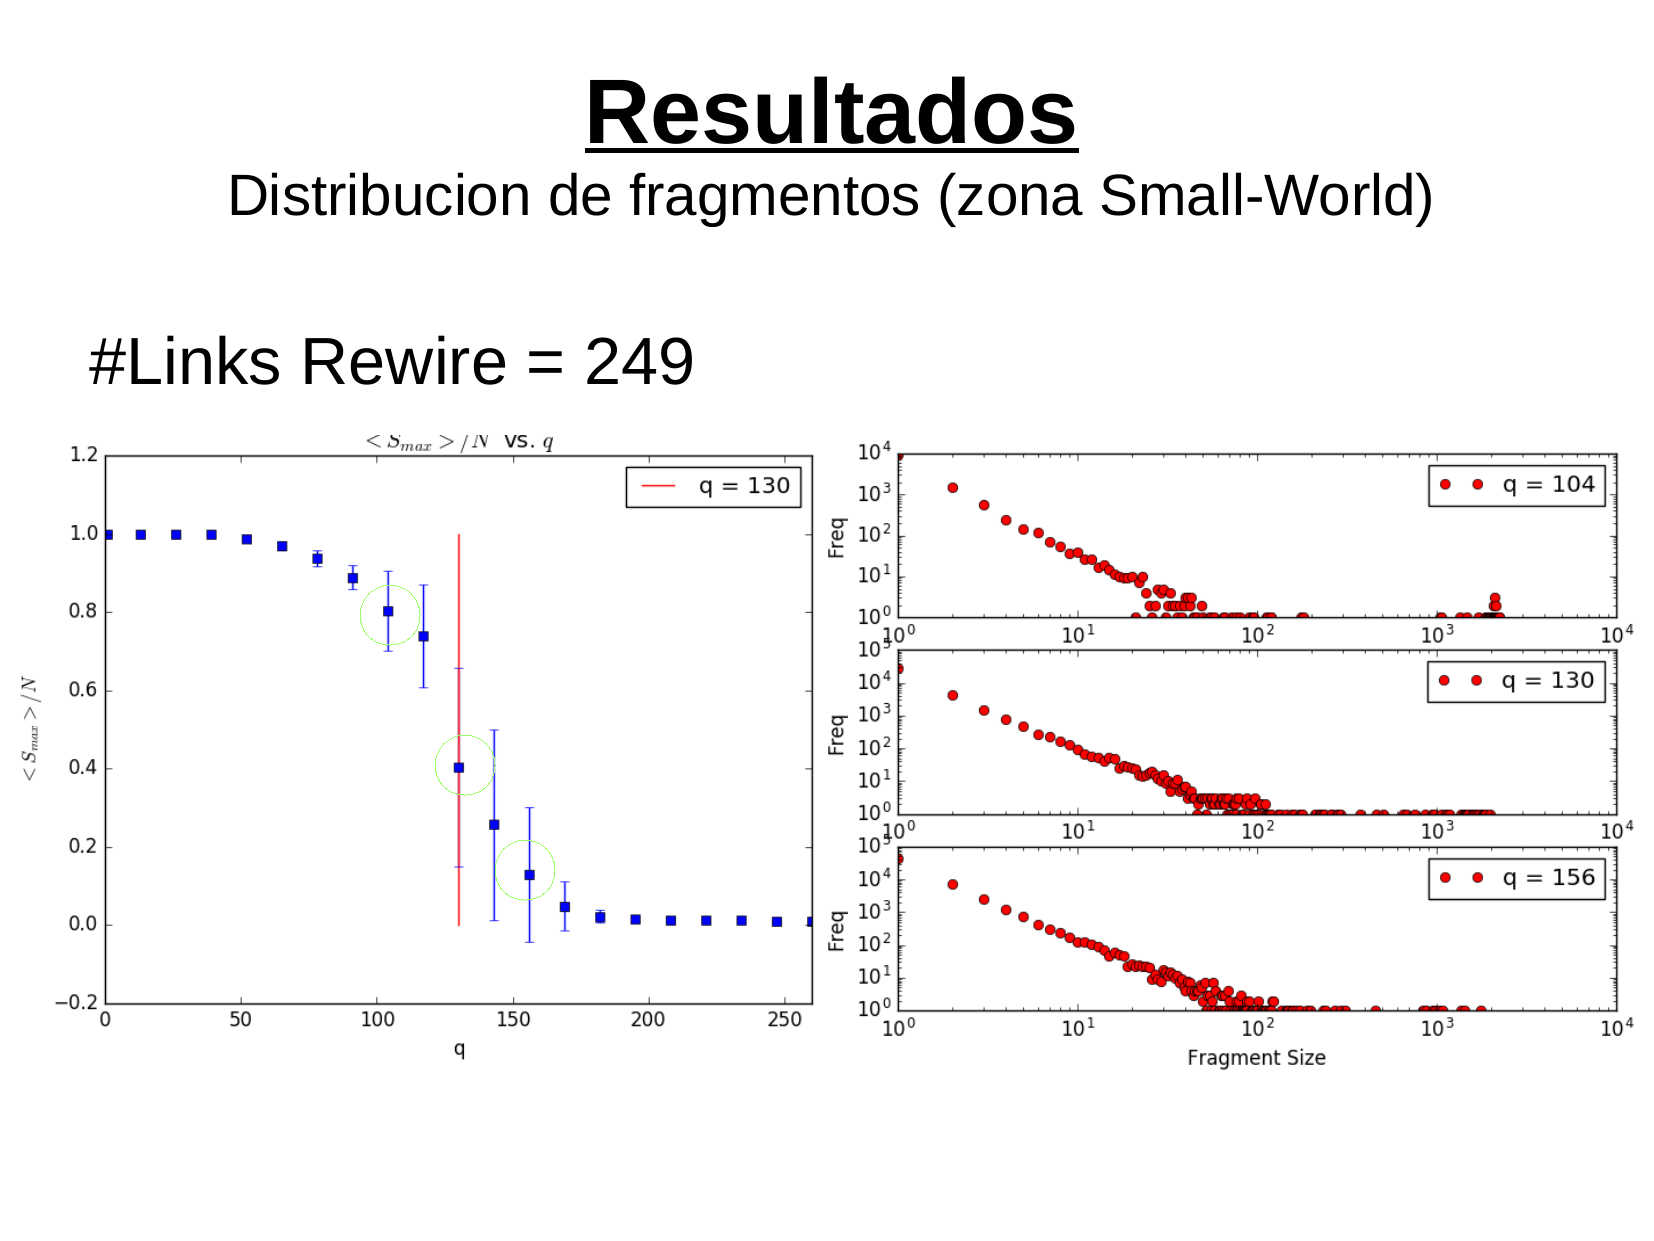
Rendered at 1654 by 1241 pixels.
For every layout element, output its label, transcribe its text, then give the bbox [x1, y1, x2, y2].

text_box #Links Rewire = 249 [75, 316, 751, 481]
text_box Resultados Distribucion de fragmentos (zona Small-World) [73, 60, 1591, 228]
picture [15, 435, 1648, 1081]
